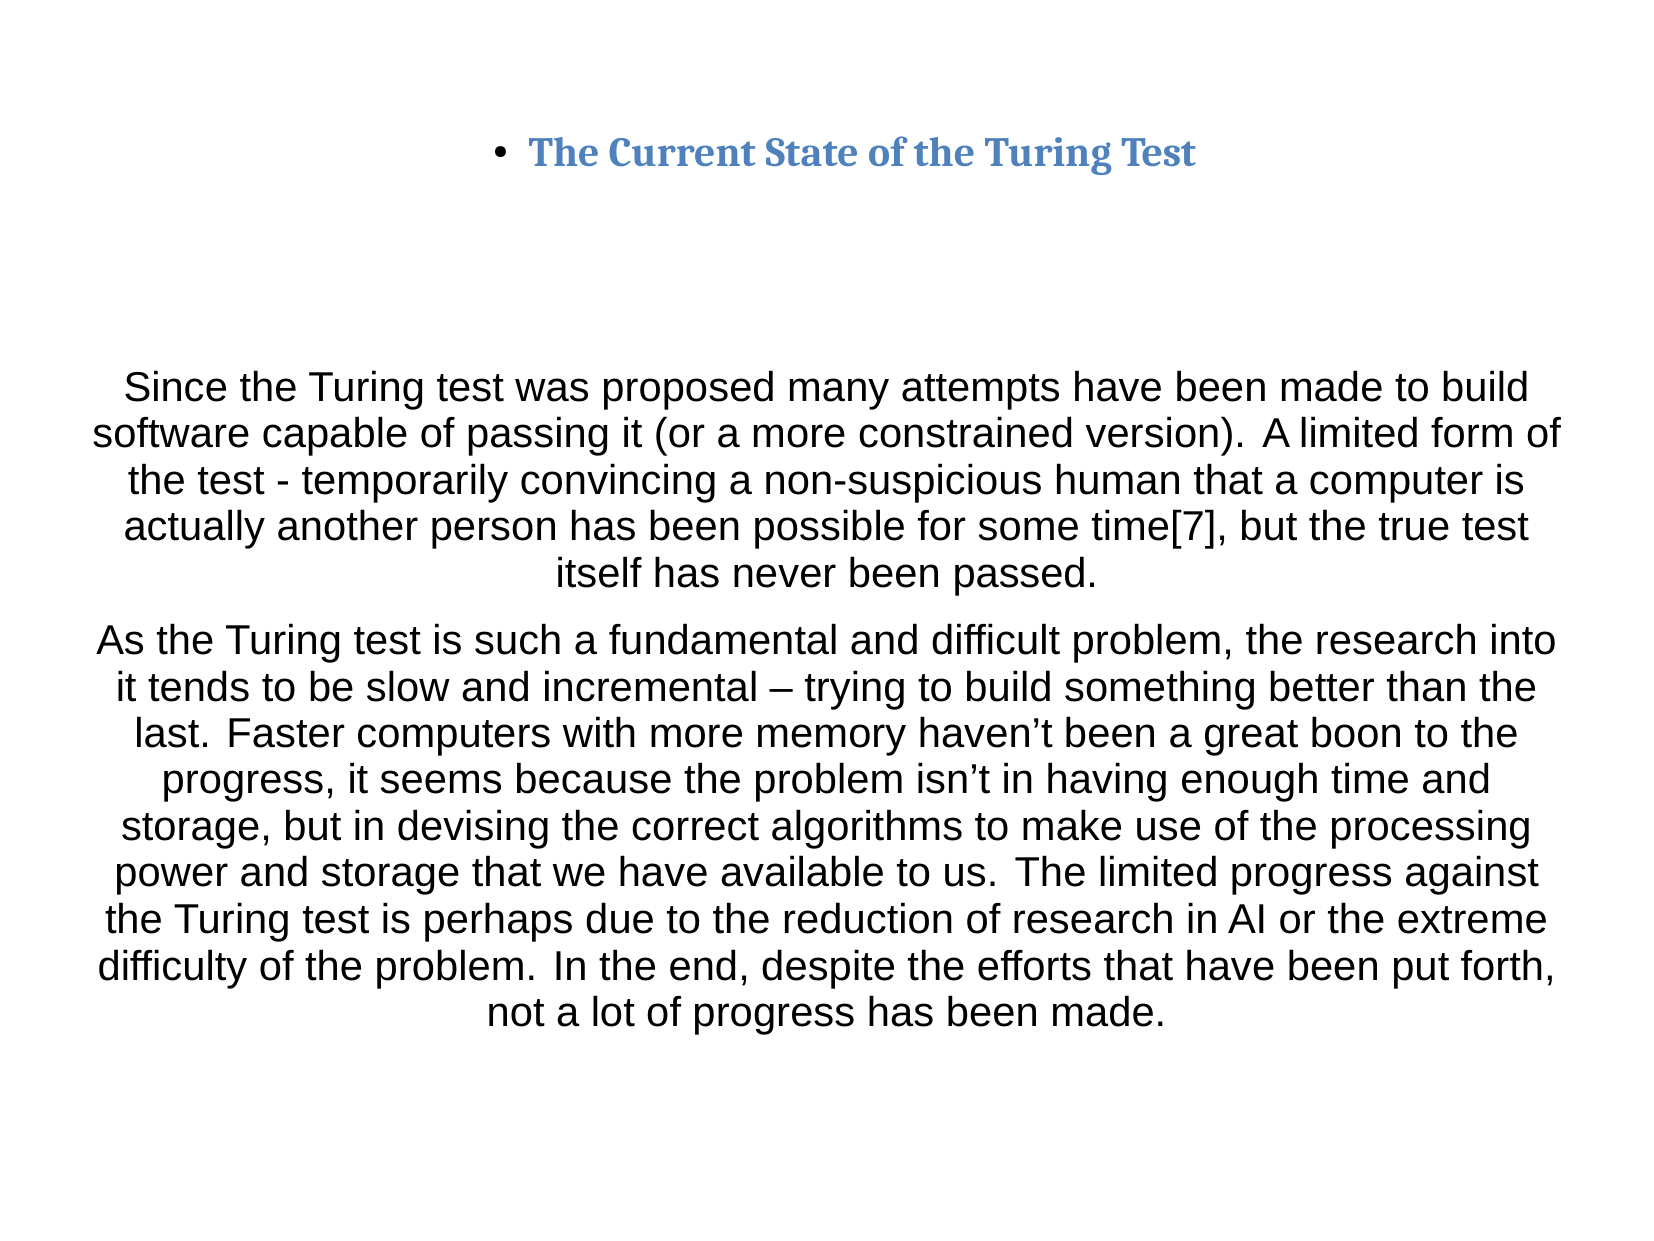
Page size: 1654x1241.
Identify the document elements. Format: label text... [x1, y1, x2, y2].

subtitle Since the Turing test was proposed many attempts have been made to build software capable of passing it (or a more constrained version). A limited form of the test - temporarily convincing a non-suspicious human that a computer is actually another person has been possible for some time[7], but the true test itself has never been passed. As the Turing test is such a fundamental and difficult problem, the research into it tends to be slow and incremental – trying to build something better than the last. Faster computers with more memory haven’t been a great boon to the progress, it seems because the problem isn’t in having enough time and storage, but in devising the correct algorithms to make use of the processing power and storage that we have available to us. The limited progress against the Turing test is perhaps due to the reduction of research in AI or the extreme difficulty of the problem. In the end, despite the efforts that have been put forth, not a lot of progress has been made. [82, 290, 1571, 1109]
title The Current State of the Turing Test [82, 49, 1571, 257]
